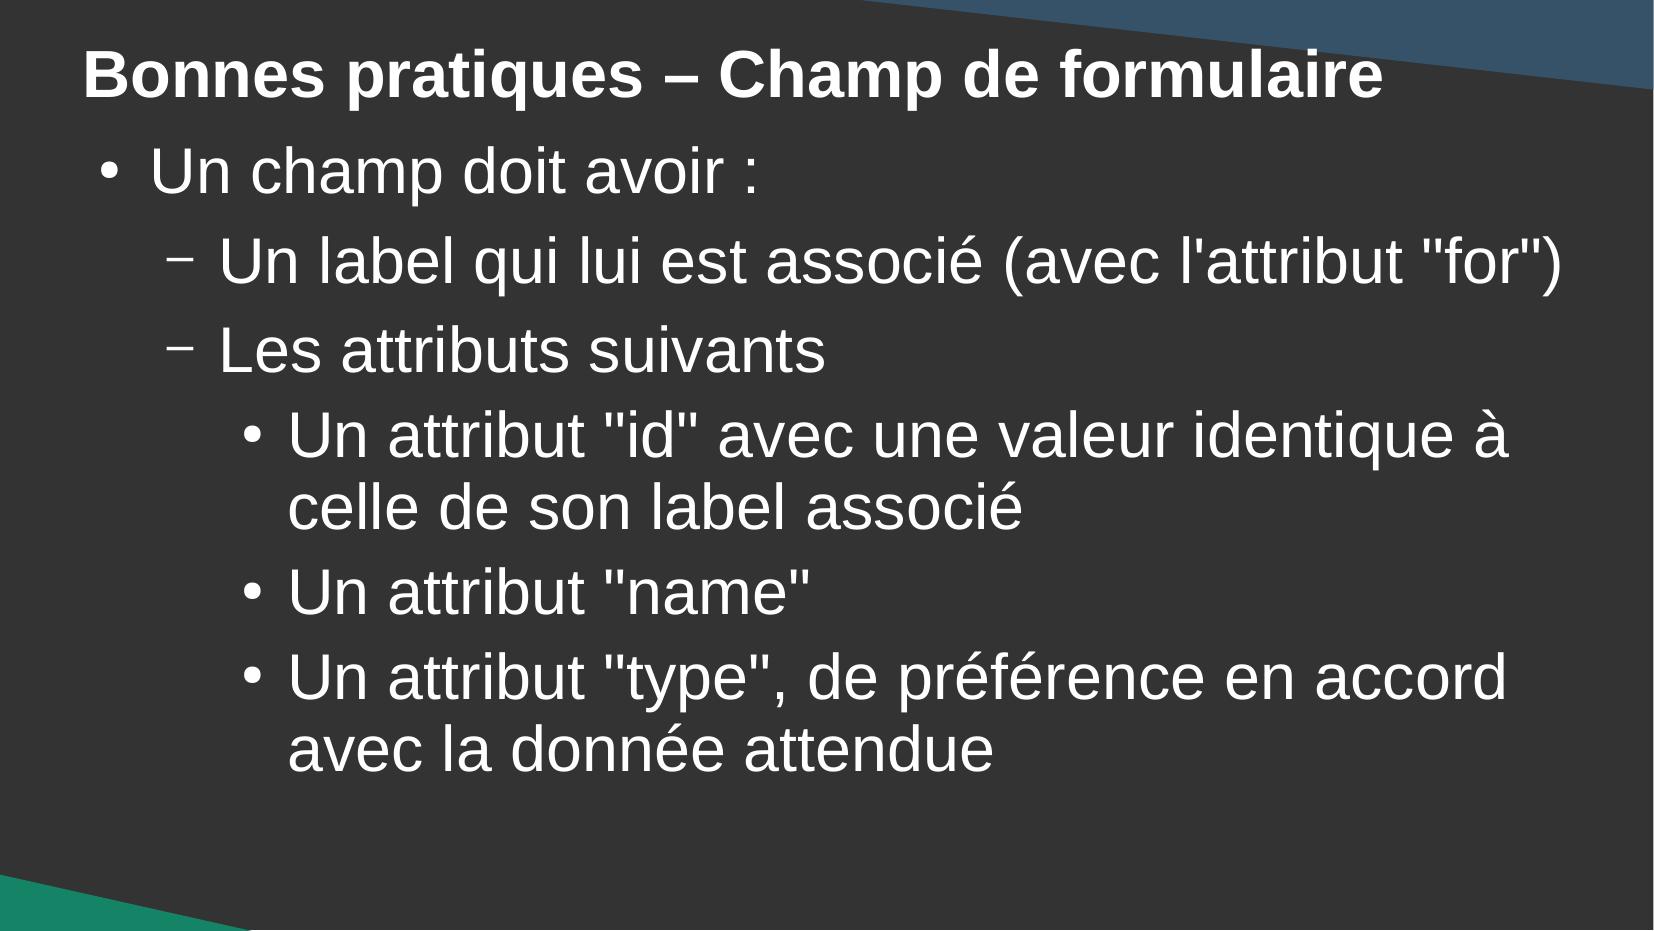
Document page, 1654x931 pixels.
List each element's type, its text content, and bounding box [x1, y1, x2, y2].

list Un champ doit avoir : Un label qui lui est associé (avec l'attribut "for") Les attributs suivants Un attribut "id" avec une valeur identique à celle de son label associé Un attribut "name" Un attribut "type", de préférence en accord avec la donnée attendue [80, 135, 1605, 798]
title Bonnes pratiques – Champ de formulaire [82, 37, 1571, 122]
text_box [860, 0, 1654, 90]
text_box [0, 874, 253, 931]
